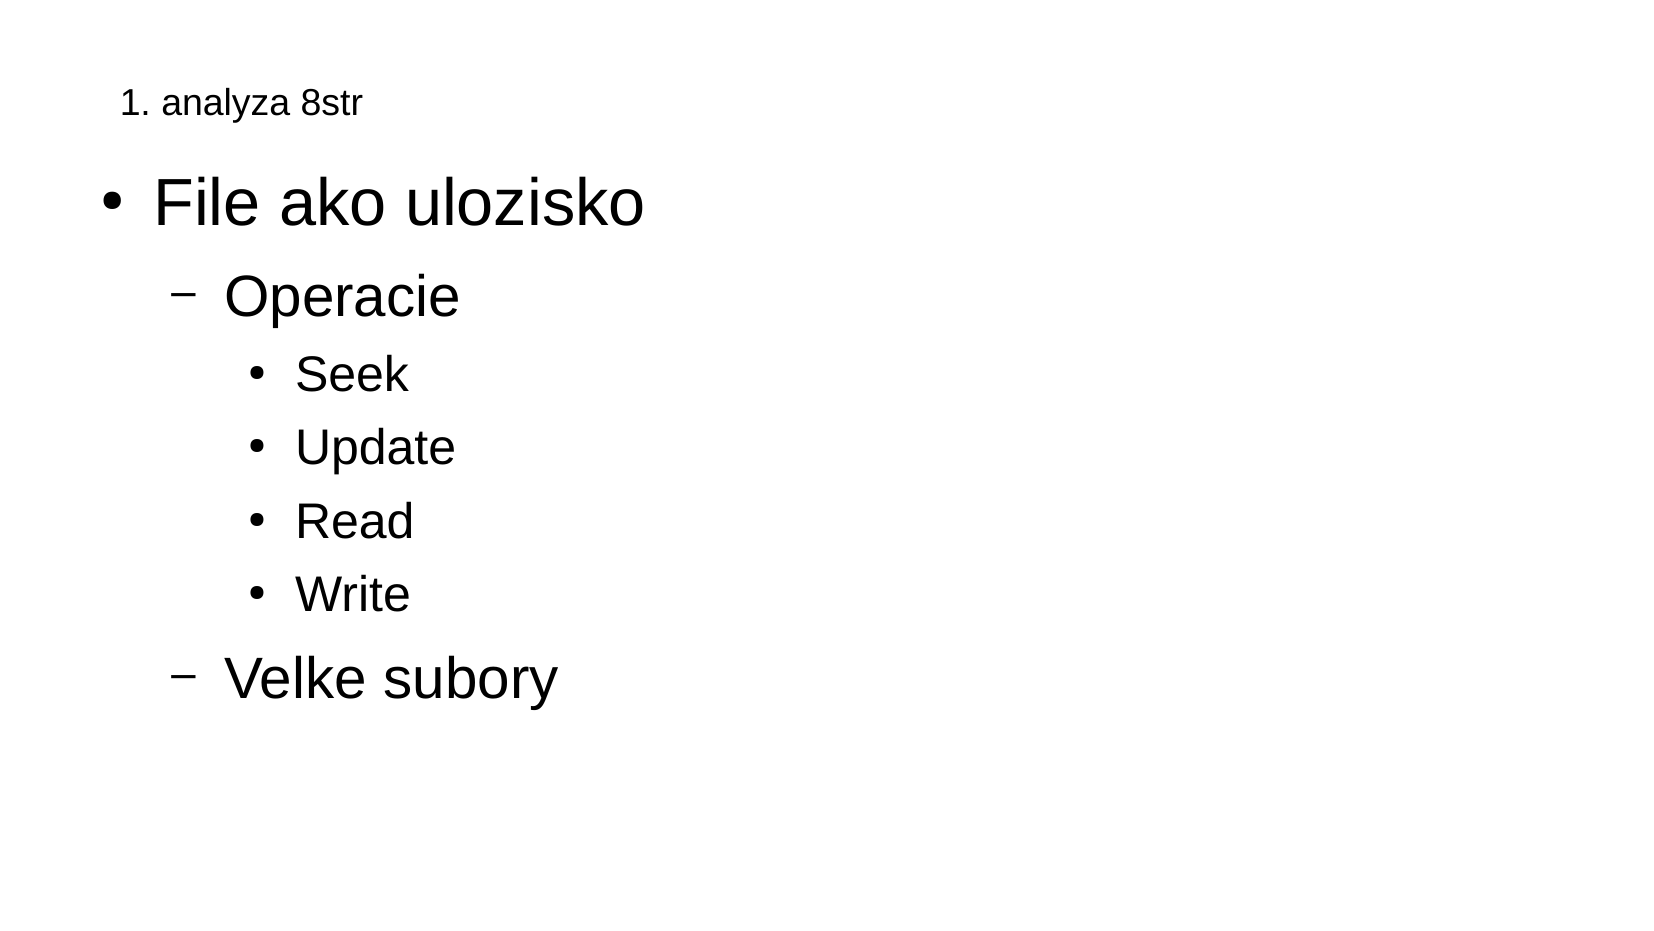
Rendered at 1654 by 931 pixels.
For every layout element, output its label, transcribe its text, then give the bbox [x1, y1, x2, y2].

text_box 1. analyza 8str [105, 74, 389, 131]
list File ako ulozisko Operacie Seek Update Read Write Velke subory [82, 165, 1571, 863]
